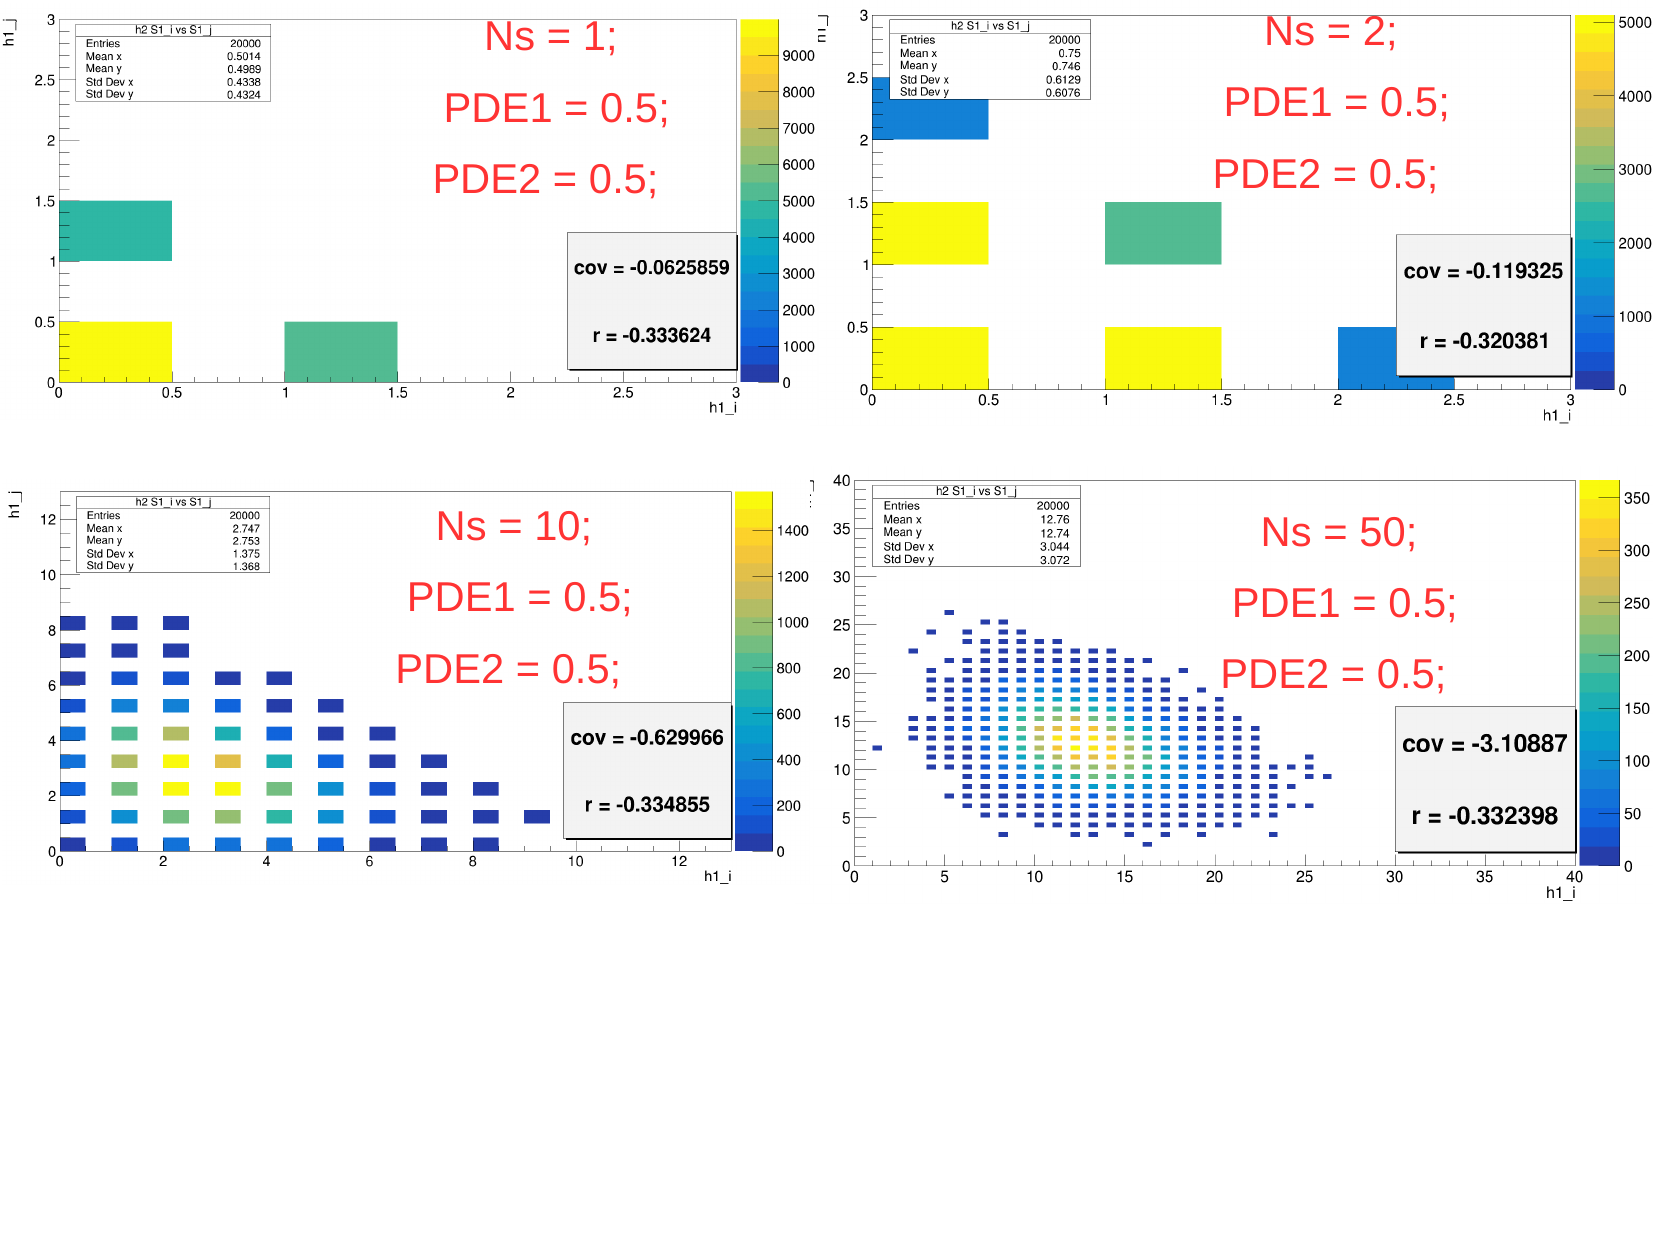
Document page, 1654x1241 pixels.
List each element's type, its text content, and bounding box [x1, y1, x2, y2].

text_box Ns = 10; PDE1 = 0.5; PDE2 = 0.5; [172, 495, 856, 700]
text_box Ns = 2; PDE1 = 0.5; PDE2 = 0.5; [990, 0, 1654, 205]
picture [0, 0, 1654, 426]
picture [2, 466, 1654, 904]
text_box Ns = 1; PDE1 = 0.5; PDE2 = 0.5; [210, 5, 893, 211]
text_box Ns = 50; PDE1 = 0.5; PDE2 = 0.5; [998, 500, 1654, 706]
